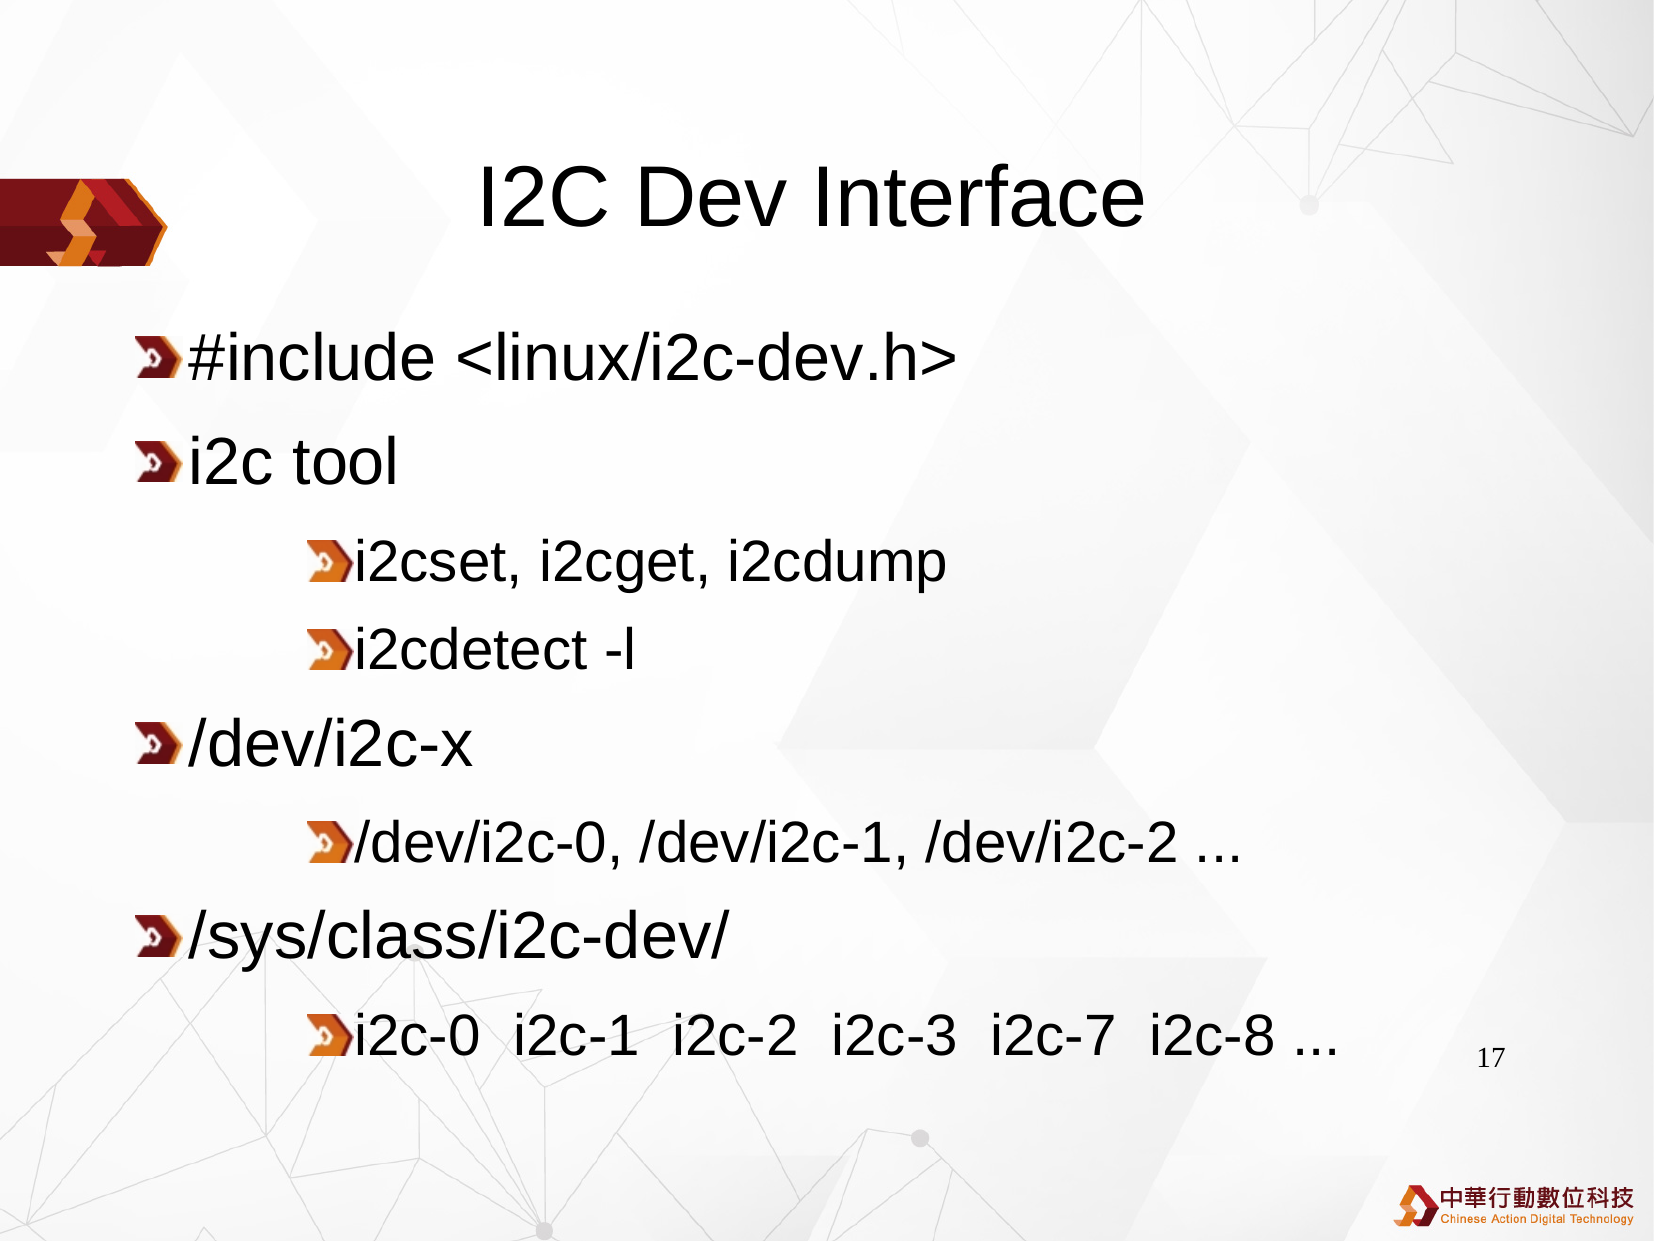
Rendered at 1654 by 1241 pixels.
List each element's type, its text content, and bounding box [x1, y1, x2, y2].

title I2C Dev Interface [118, 112, 1506, 281]
picture [0, 0, 1654, 1241]
list #include <linux/i2c-dev.h> i2c tool i2cset, i2cget, i2cdump i2cdetect -l /dev/i2c-x /dev/i2c-0, /dev/i2c-1, /dev/i2c-2 ... /sys/class/i2c-dev/ i2c-0 i2c-1 i2c-2 i2c-3 i2c-7 i2c-8 ... [118, 319, 1571, 1068]
